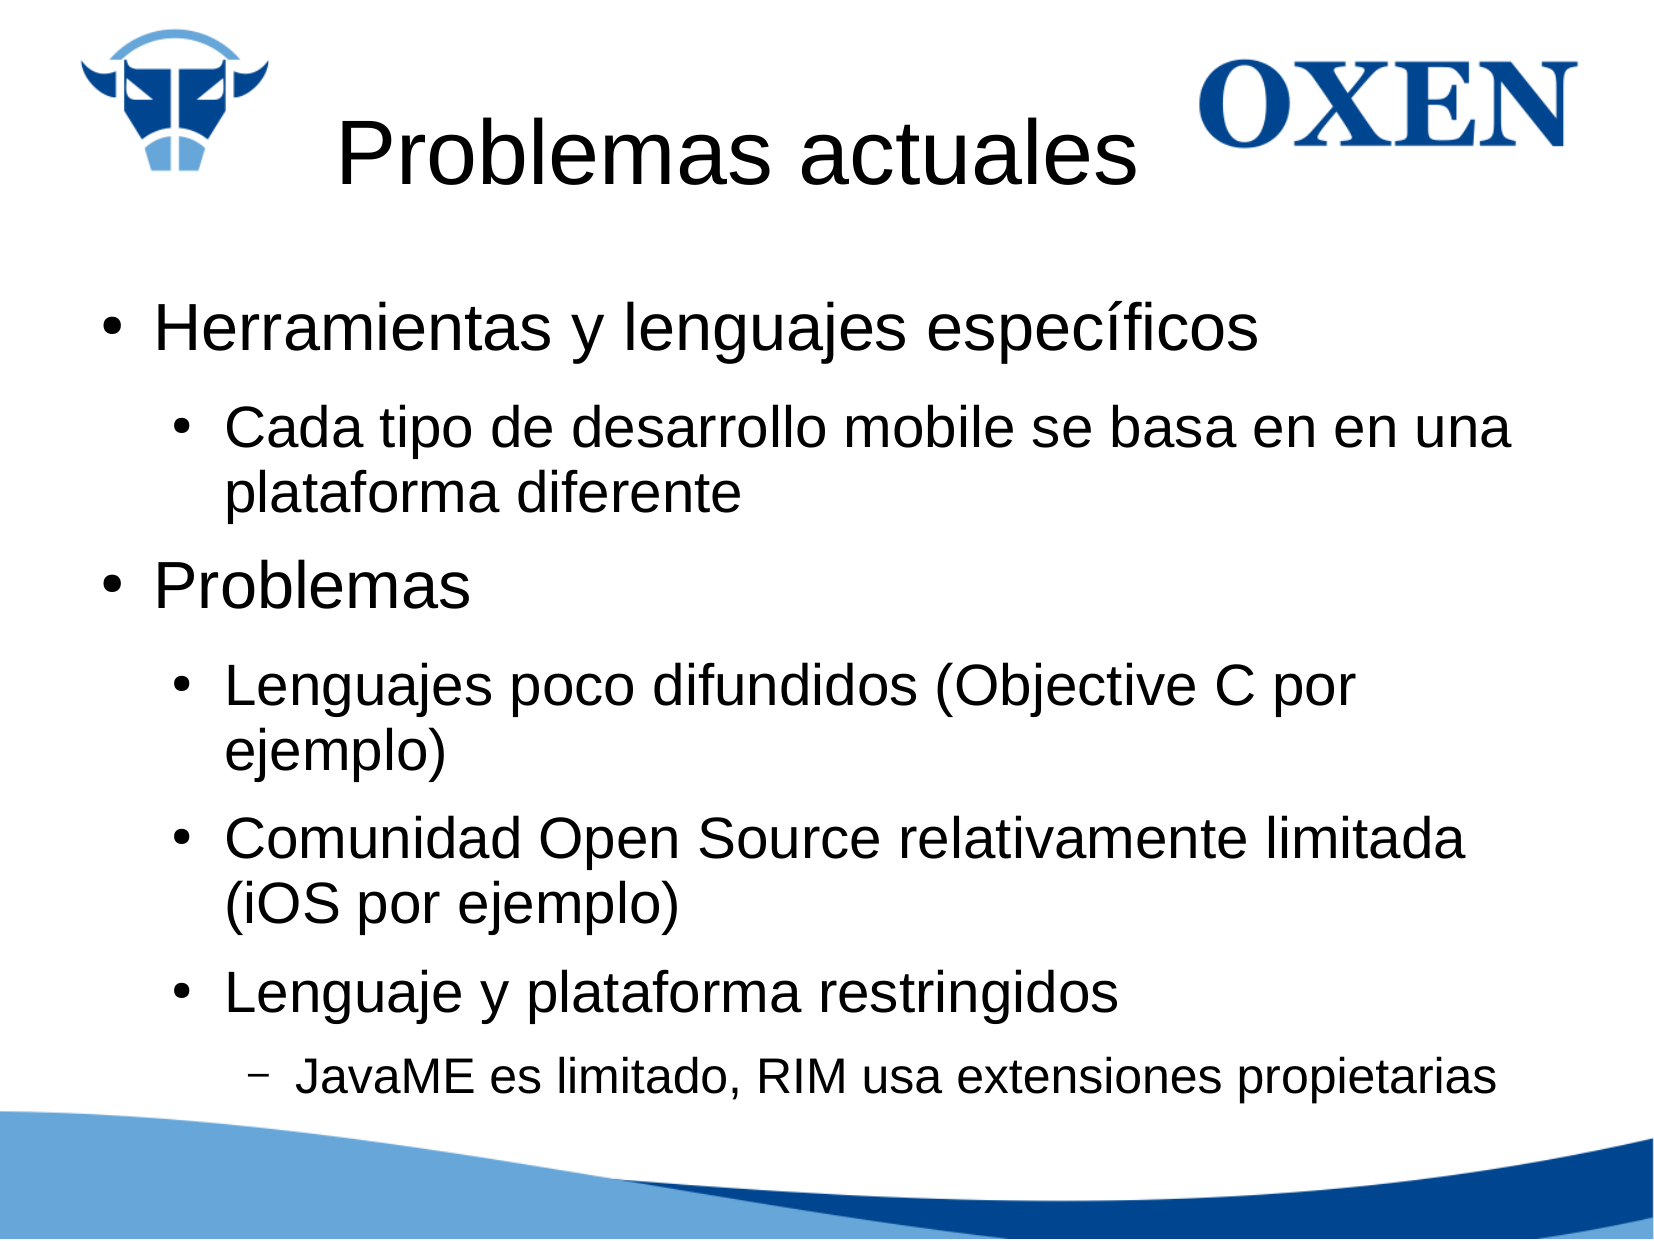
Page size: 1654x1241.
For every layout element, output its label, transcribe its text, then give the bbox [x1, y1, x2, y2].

picture [0, 1104, 1654, 1239]
title Problemas actuales [265, 56, 1211, 250]
picture [5, 11, 1654, 195]
list Herramientas y lenguajes específicos Cada tipo de desarrollo mobile se basa en en una plataforma diferente Problemas Lenguajes poco difundidos (Objective C por ejemplo) Comunidad Open Source relativamente limitada (iOS por ejemplo) Lenguaje y plataforma restringidos JavaME es limitado, RIM usa extensiones propietarias [82, 290, 1571, 1104]
